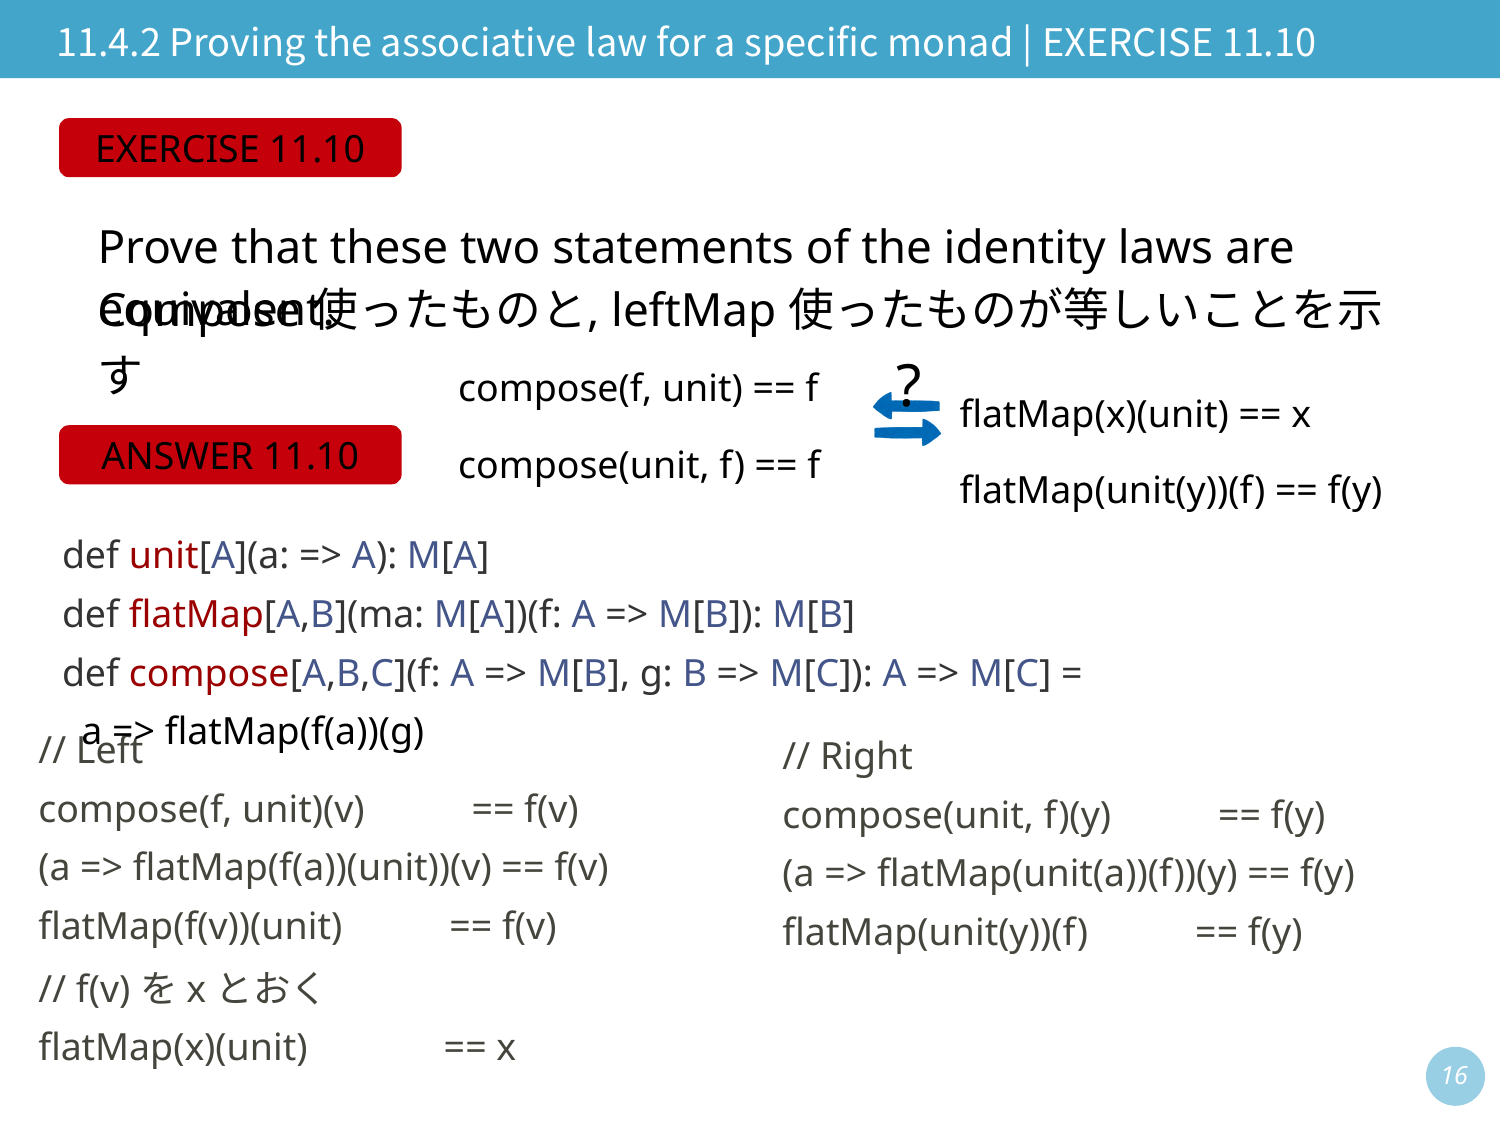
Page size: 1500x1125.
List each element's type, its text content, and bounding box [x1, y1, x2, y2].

text_box // Right compose(unit, f)(y) == f(y) (a => flatMap(unit(a))(f))(y) == f(y) flatMap(unit(y))(f) == f(y) [780, 714, 1500, 971]
text_box // Left compose(f, unit)(v) == f(v) (a => flatMap(f(a))(unit))(v) == f(v) flatMap(f(v))(unit) == f(v) // f(v) を x とおく flatMap(x)(unit) == x [23, 708, 780, 991]
slide_number <number> [1424, 1046, 1484, 1107]
title 11.4.2 Proving the associative law for a specific monad | EXERCISE 11.10 [41, 7, 1392, 76]
text_box flatMap(x)(unit) == x flatMap(unit(y))(f) == f(y) [944, 354, 1500, 479]
text_box Prove that these two statements of the identity laws are equivalent. [82, 206, 1312, 265]
text_box ANSWER 11.10 [59, 425, 402, 485]
text_box Compose 使ったものと, leftMap 使ったものが等しいことを示す [82, 265, 1418, 349]
picture [869, 389, 945, 449]
text_box def unit[A](a: => A): M[A] def flatMap[A,B](ma: M[A])(f: A => M[B]): M[B] def compose[A,B,C](f: A => M[B], g: B => M[C]): A => M[C] = a => flatMap(f(a))(g) [47, 513, 1434, 704]
text_box ? [874, 336, 945, 410]
text_box compose(f, unit) == f compose(unit, f) == f [443, 354, 886, 473]
text_box EXERCISE 11.10 [59, 118, 402, 178]
